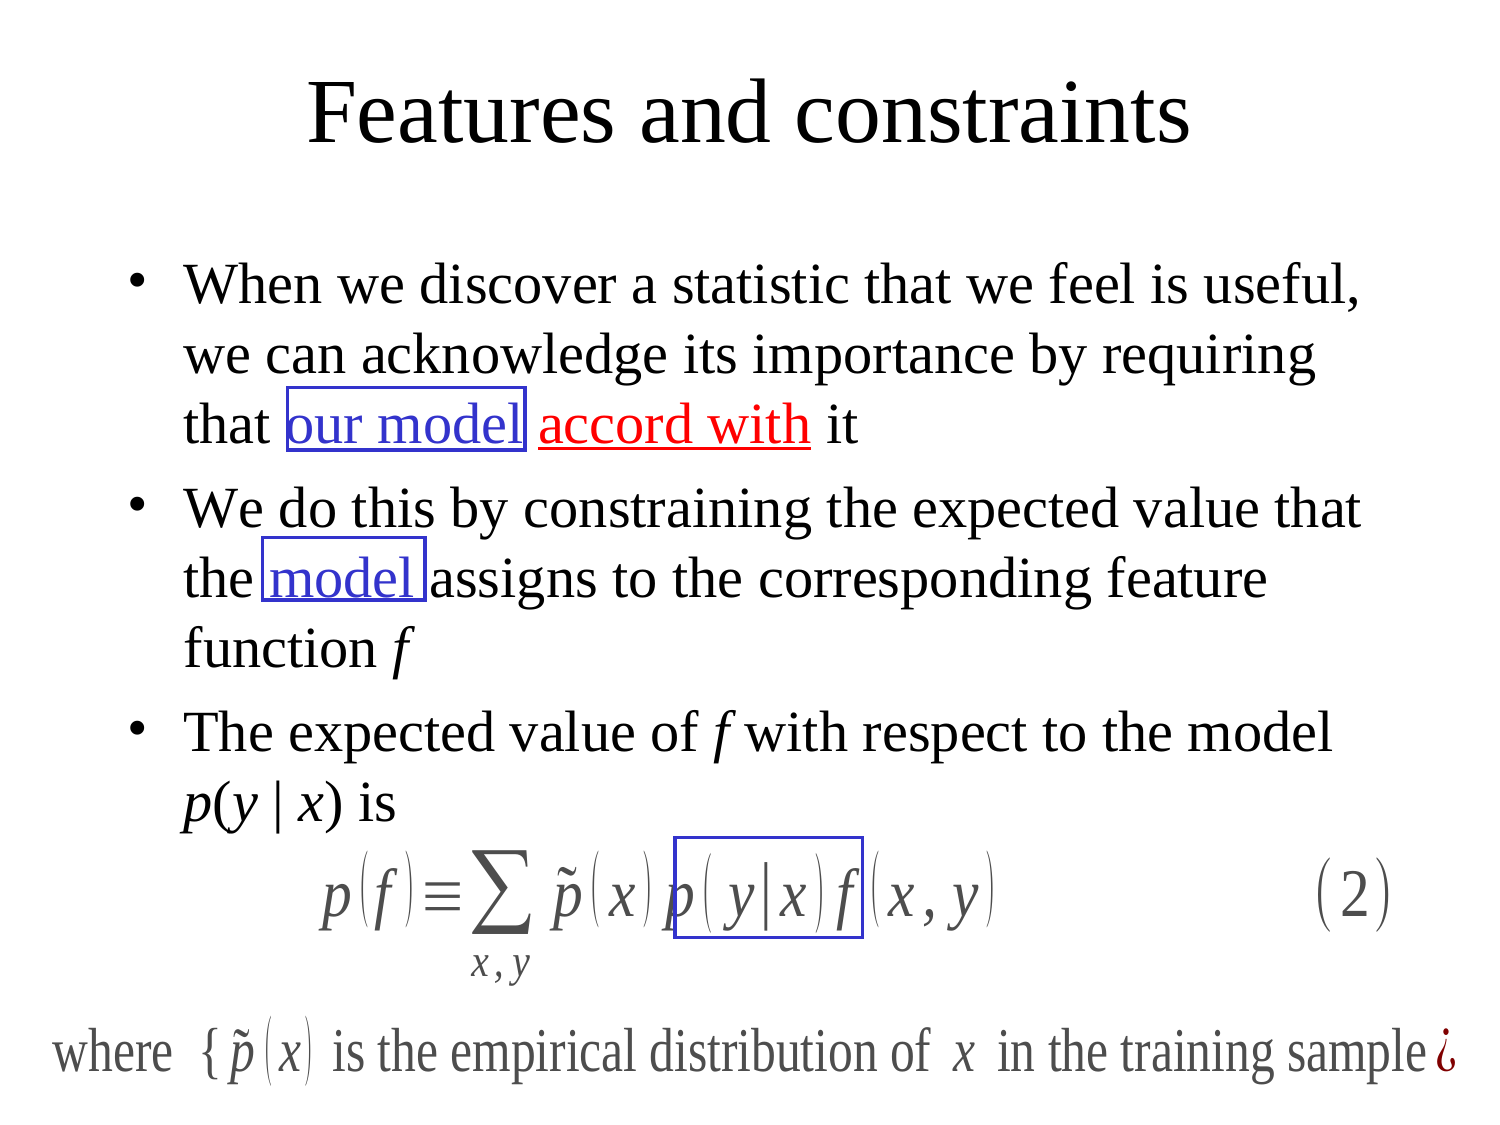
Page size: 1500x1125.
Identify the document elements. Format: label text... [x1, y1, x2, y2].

title Features and constraints [112, 12, 1388, 201]
chart [37, 1012, 1476, 1090]
chart [677, 843, 861, 936]
list When we discover a statistic that we feel is useful, we can acknowledge its importance by requiring that our model accord with it We do this by constraining the expected value that the model assigns to the corresponding feature function f The expected value of f with respect to the model p(y | x) is [112, 237, 1388, 913]
chart [300, 843, 1413, 988]
